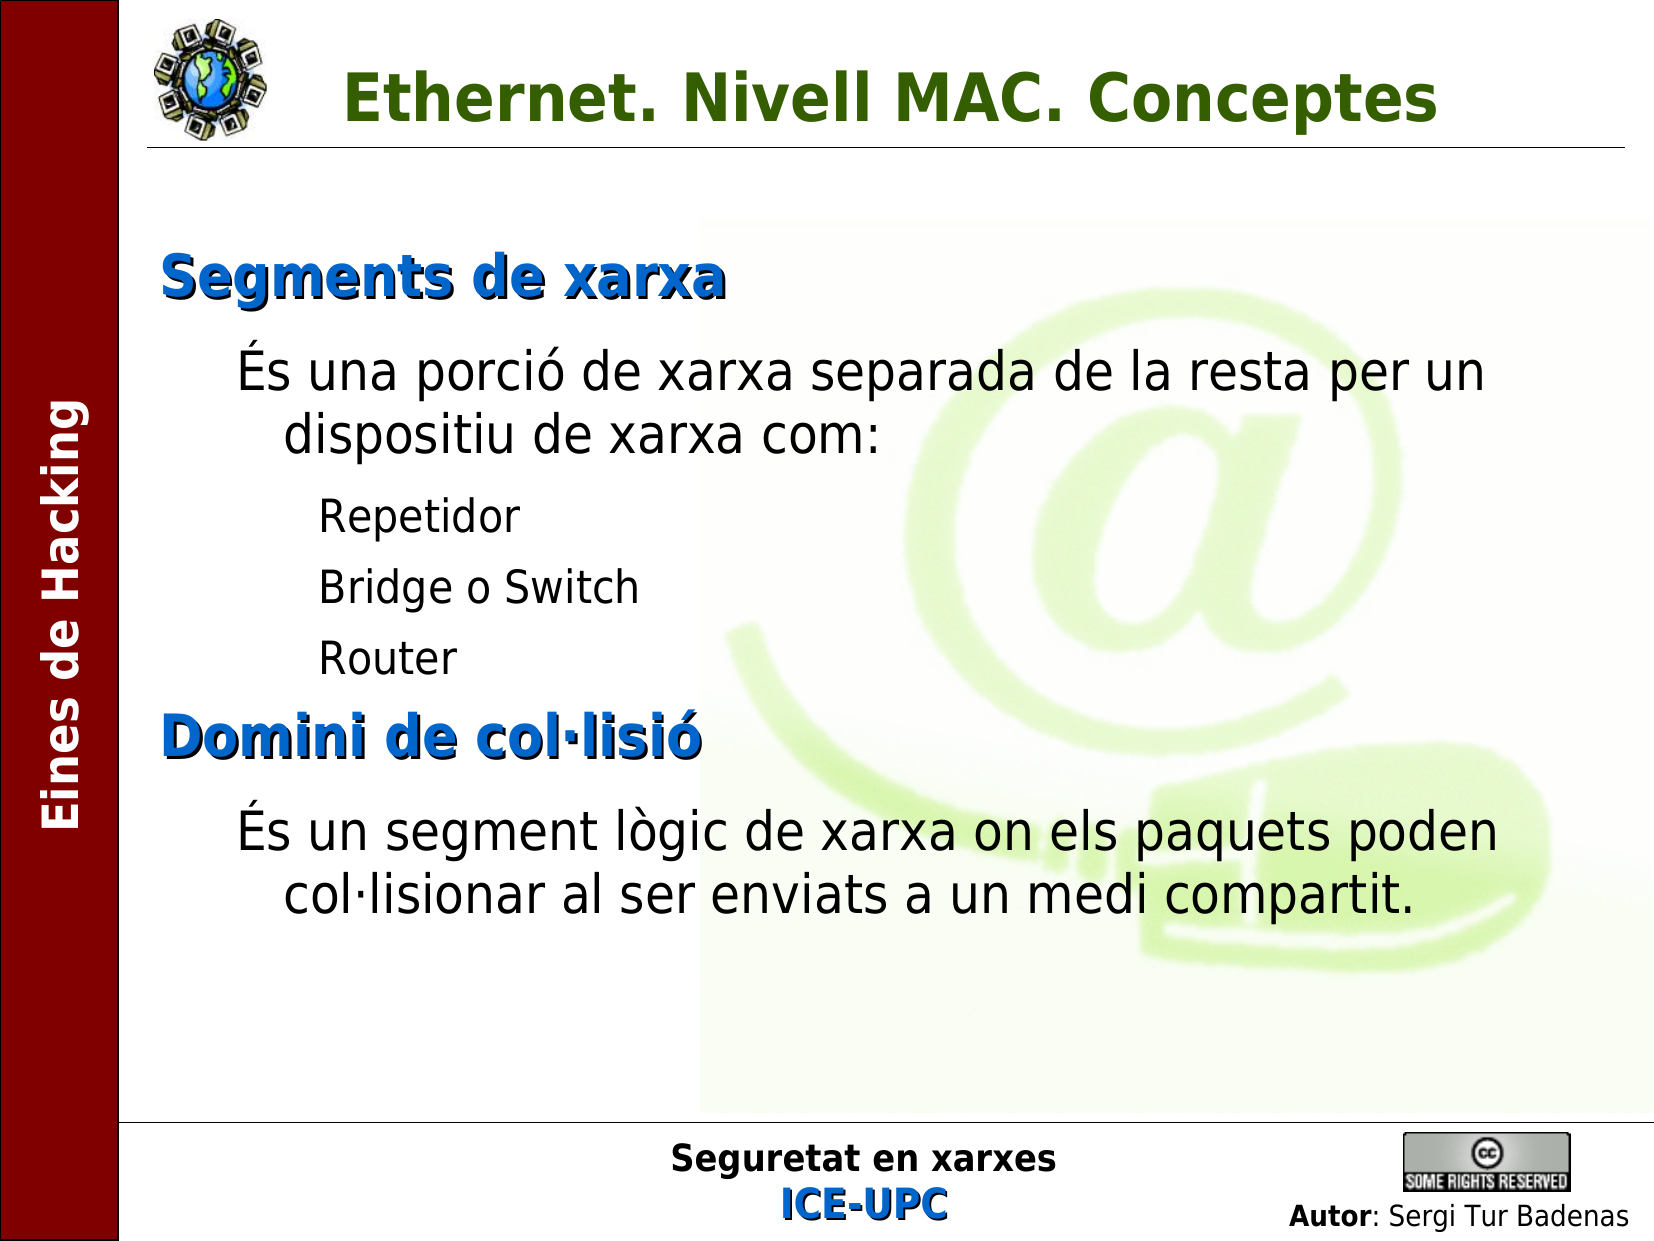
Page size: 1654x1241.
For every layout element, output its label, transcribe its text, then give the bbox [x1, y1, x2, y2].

list Segments de xarxa És una porció de xarxa separada de la resta per un dispositiu de xarxa com: Repetidor Bridge o Switch Router Domini de col·lisió És un segment lògic de xarxa on els paquets poden col·lisionar al ser enviats a un medi compartit. [141, 242, 1630, 1078]
picture [154, 19, 268, 56]
picture [700, 217, 1654, 1113]
picture [1403, 1132, 1571, 1192]
title Ethernet. Nivell MAC. Conceptes [147, 56, 1636, 141]
